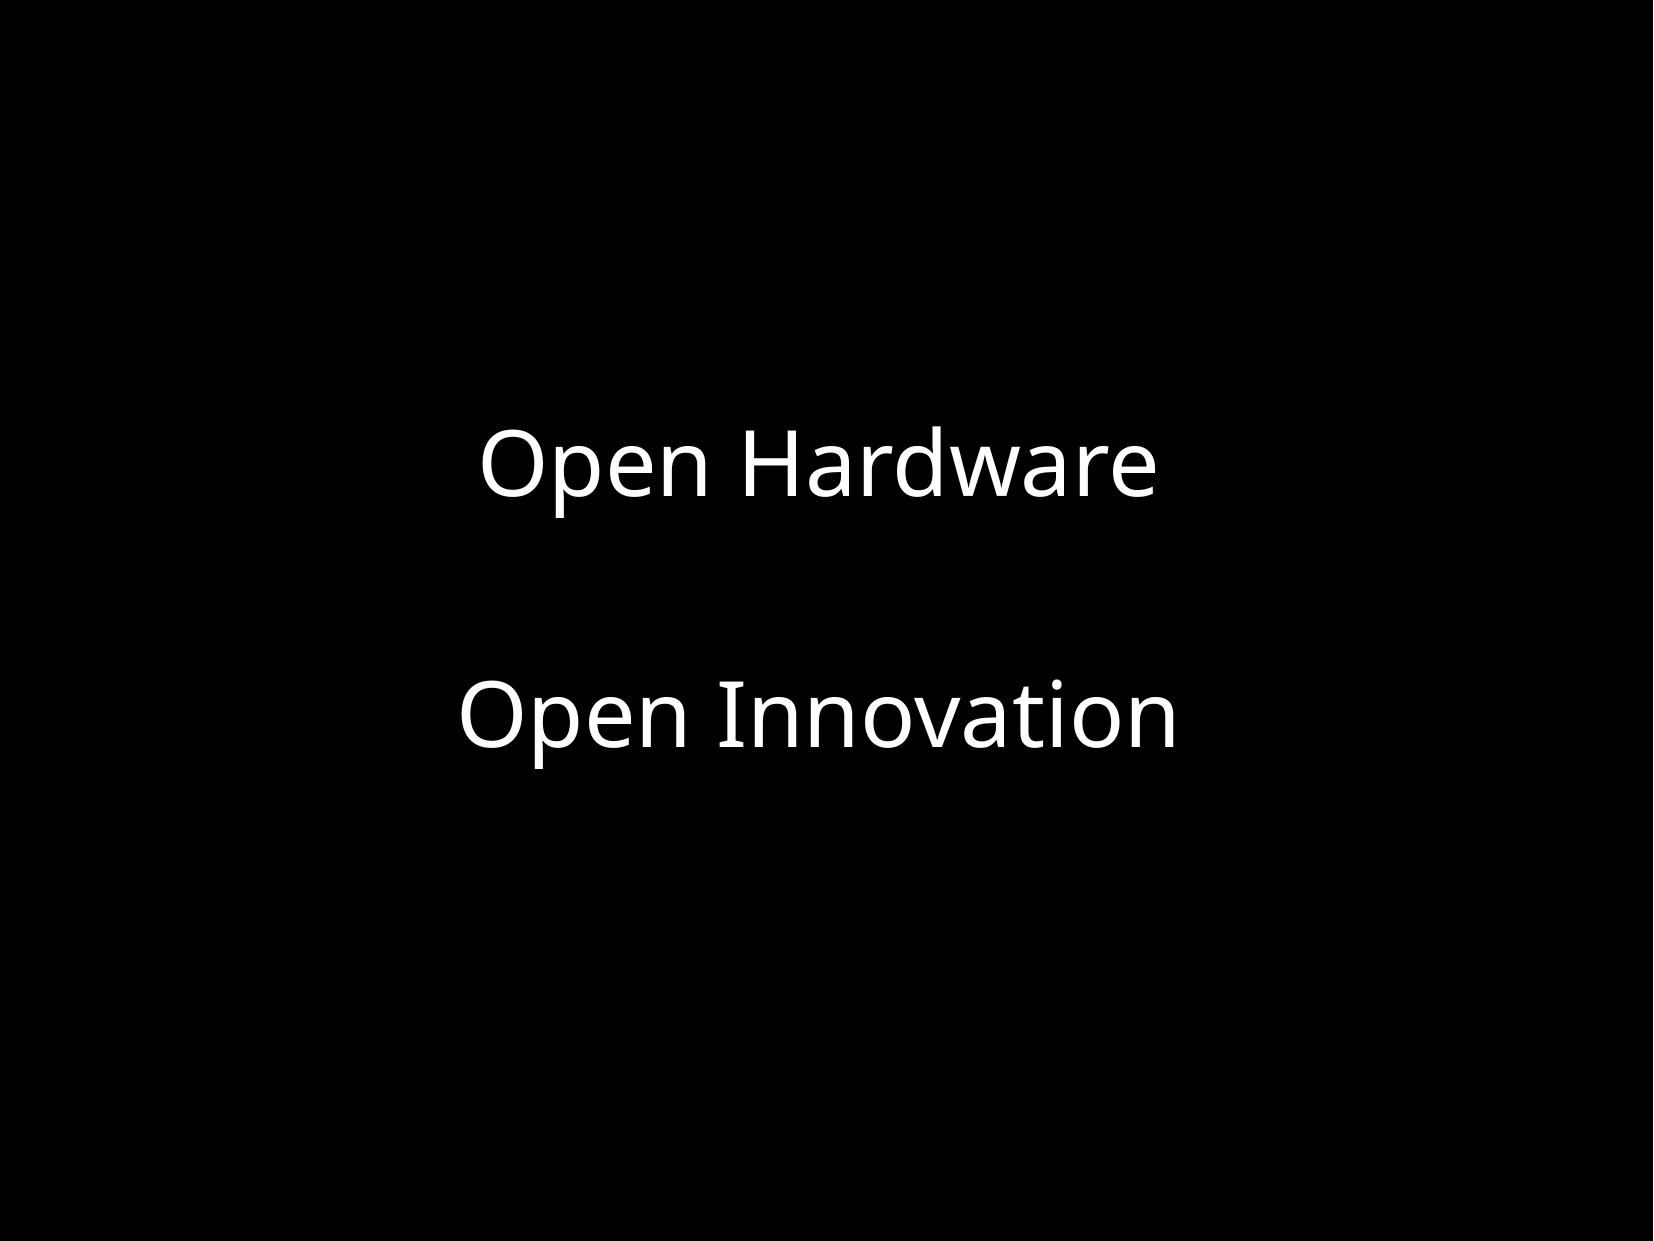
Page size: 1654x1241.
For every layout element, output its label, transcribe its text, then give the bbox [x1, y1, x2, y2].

title Open Hardware Open Innovation [75, 401, 1563, 772]
